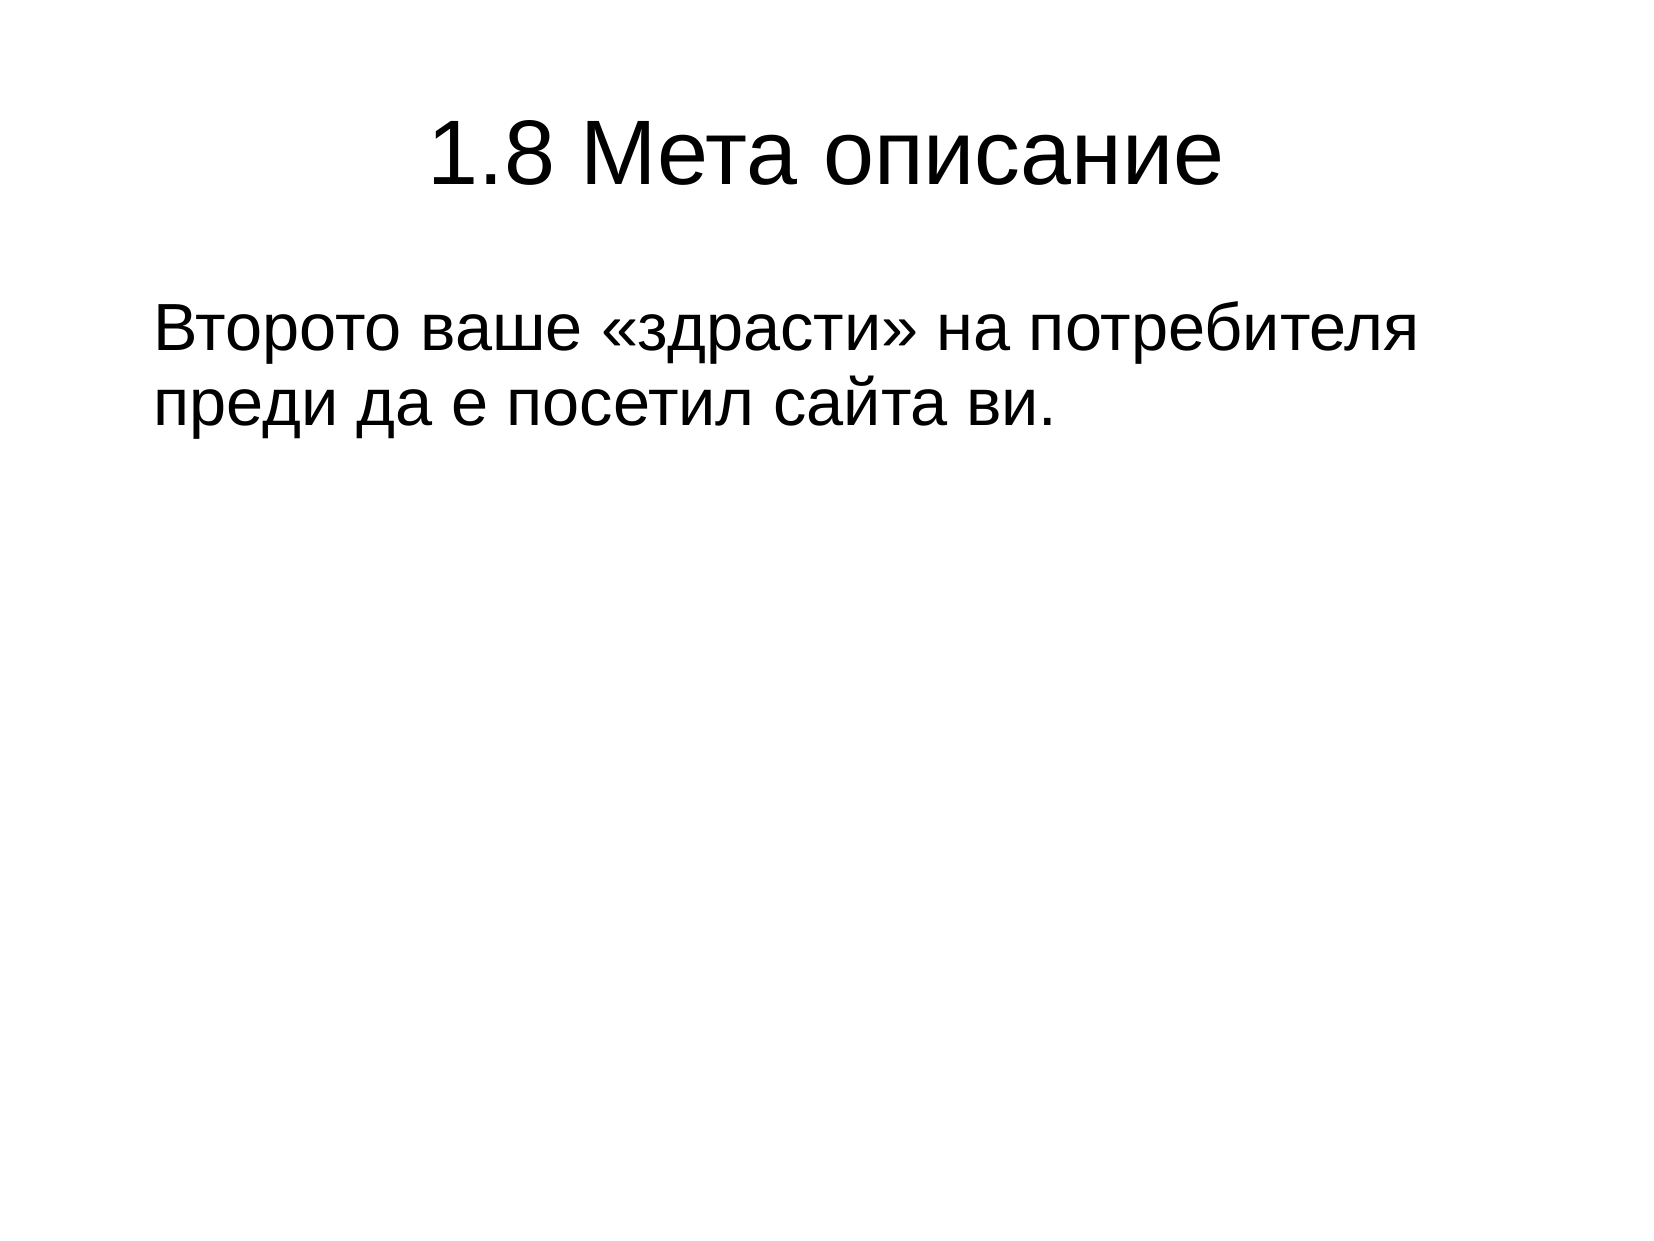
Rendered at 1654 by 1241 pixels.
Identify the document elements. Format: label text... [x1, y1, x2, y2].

list Второто ваше «здрасти» на потребителя преди да е посетил сайта ви. [82, 290, 1571, 1109]
title 1.8 Мета описание [82, 49, 1571, 257]
